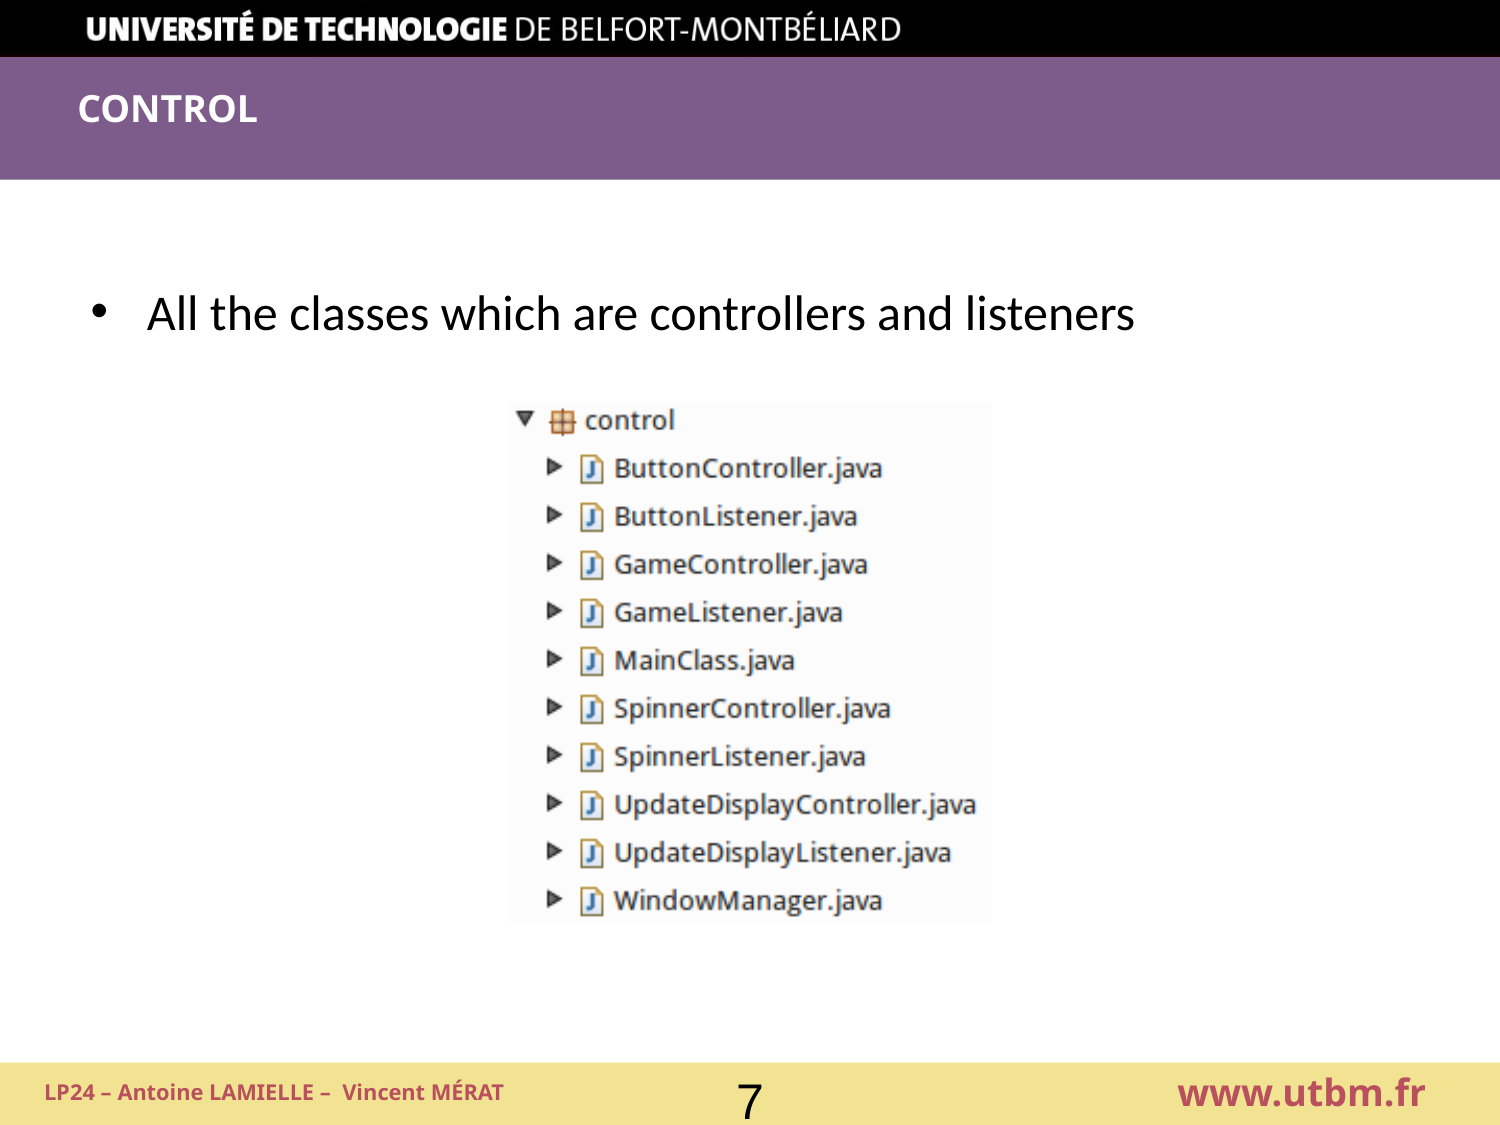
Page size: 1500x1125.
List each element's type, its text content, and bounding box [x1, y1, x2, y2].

text_box LP24 – Antoine LAMIELLE – Vincent MÉRAT [29, 1078, 591, 1112]
text_box [0, 57, 1500, 180]
text_box CONTROL [62, 78, 1288, 138]
text_box All the classes which are controllers and listeners [90, 280, 1439, 401]
picture [0, 0, 1500, 57]
picture [508, 403, 992, 923]
text_box <number> [0, 1062, 1500, 1125]
